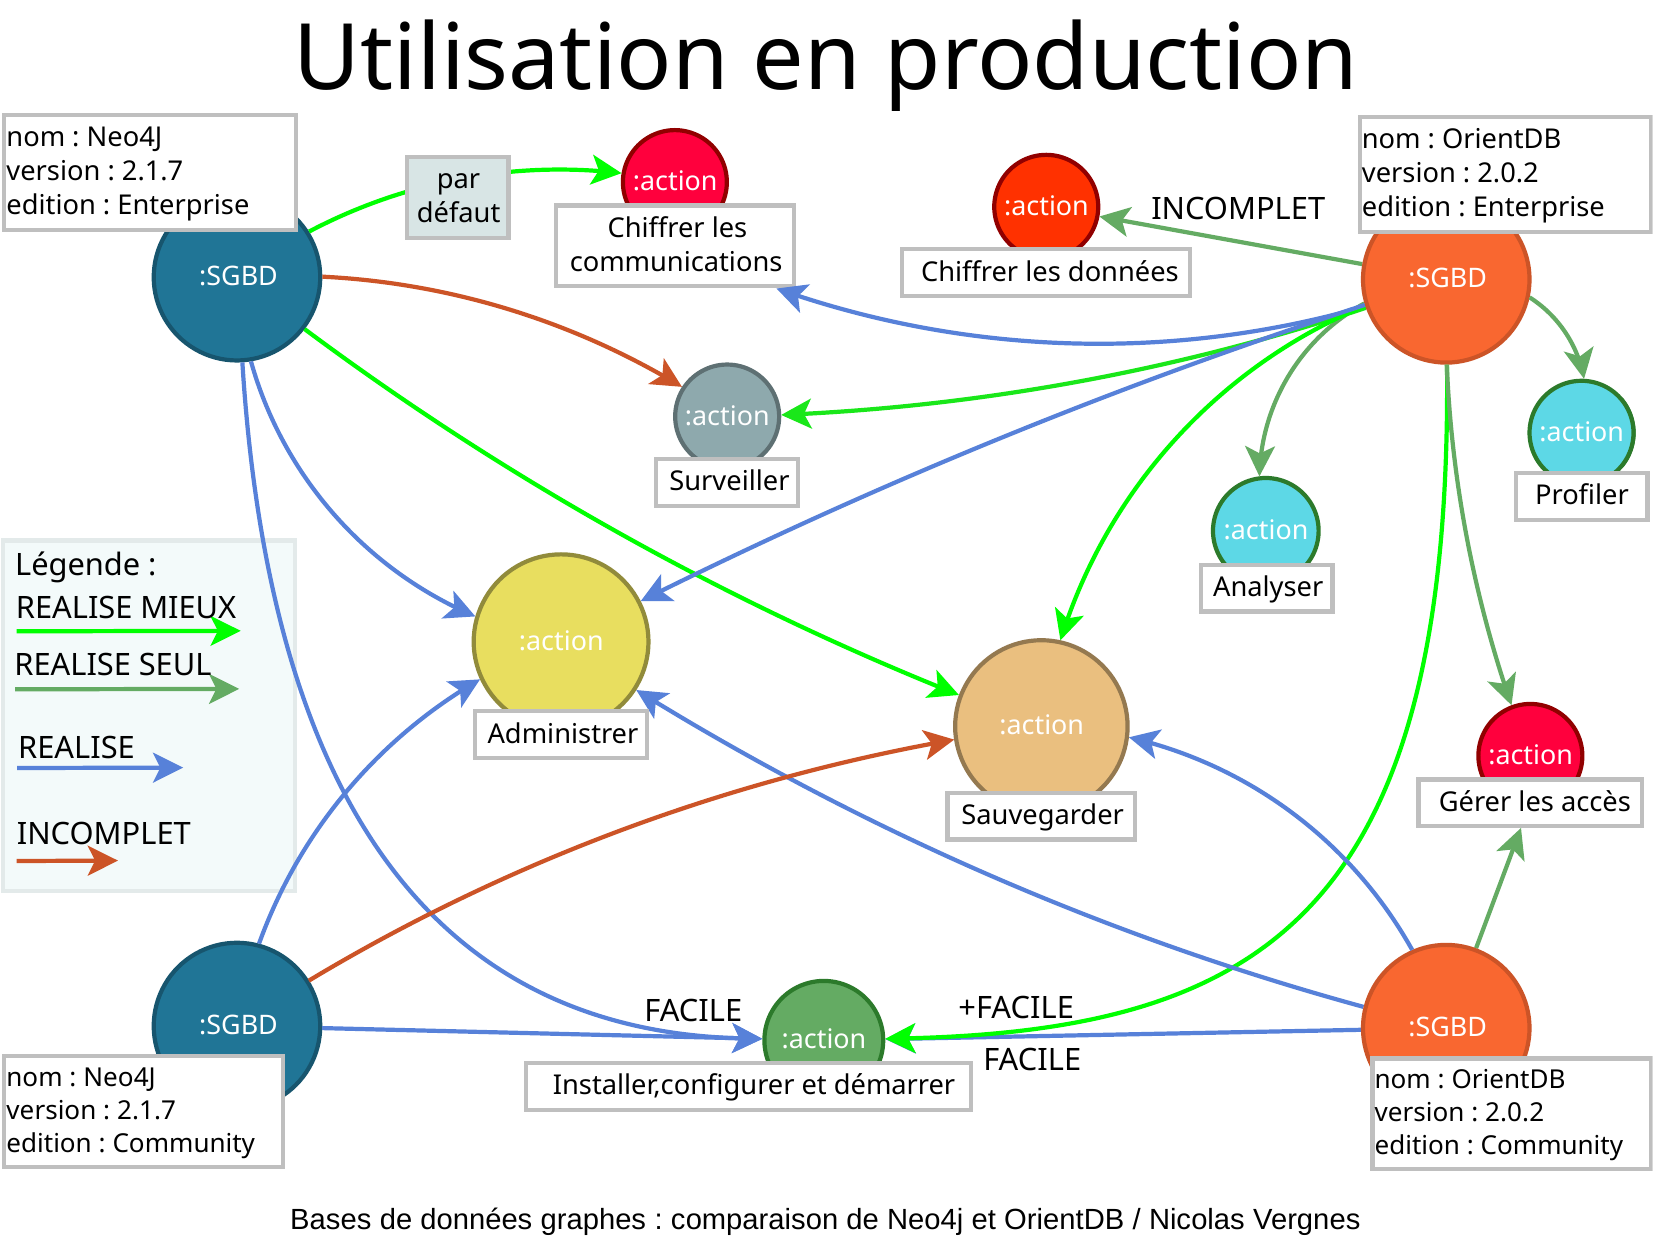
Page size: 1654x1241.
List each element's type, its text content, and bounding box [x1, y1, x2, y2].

title Utilisation en production [82, 0, 1571, 105]
picture [0, 105, 1653, 1180]
text_box Bases de données graphes : comparaison de Neo4j et OrientDB / Nicolas Vergnes [275, 1195, 1379, 1241]
